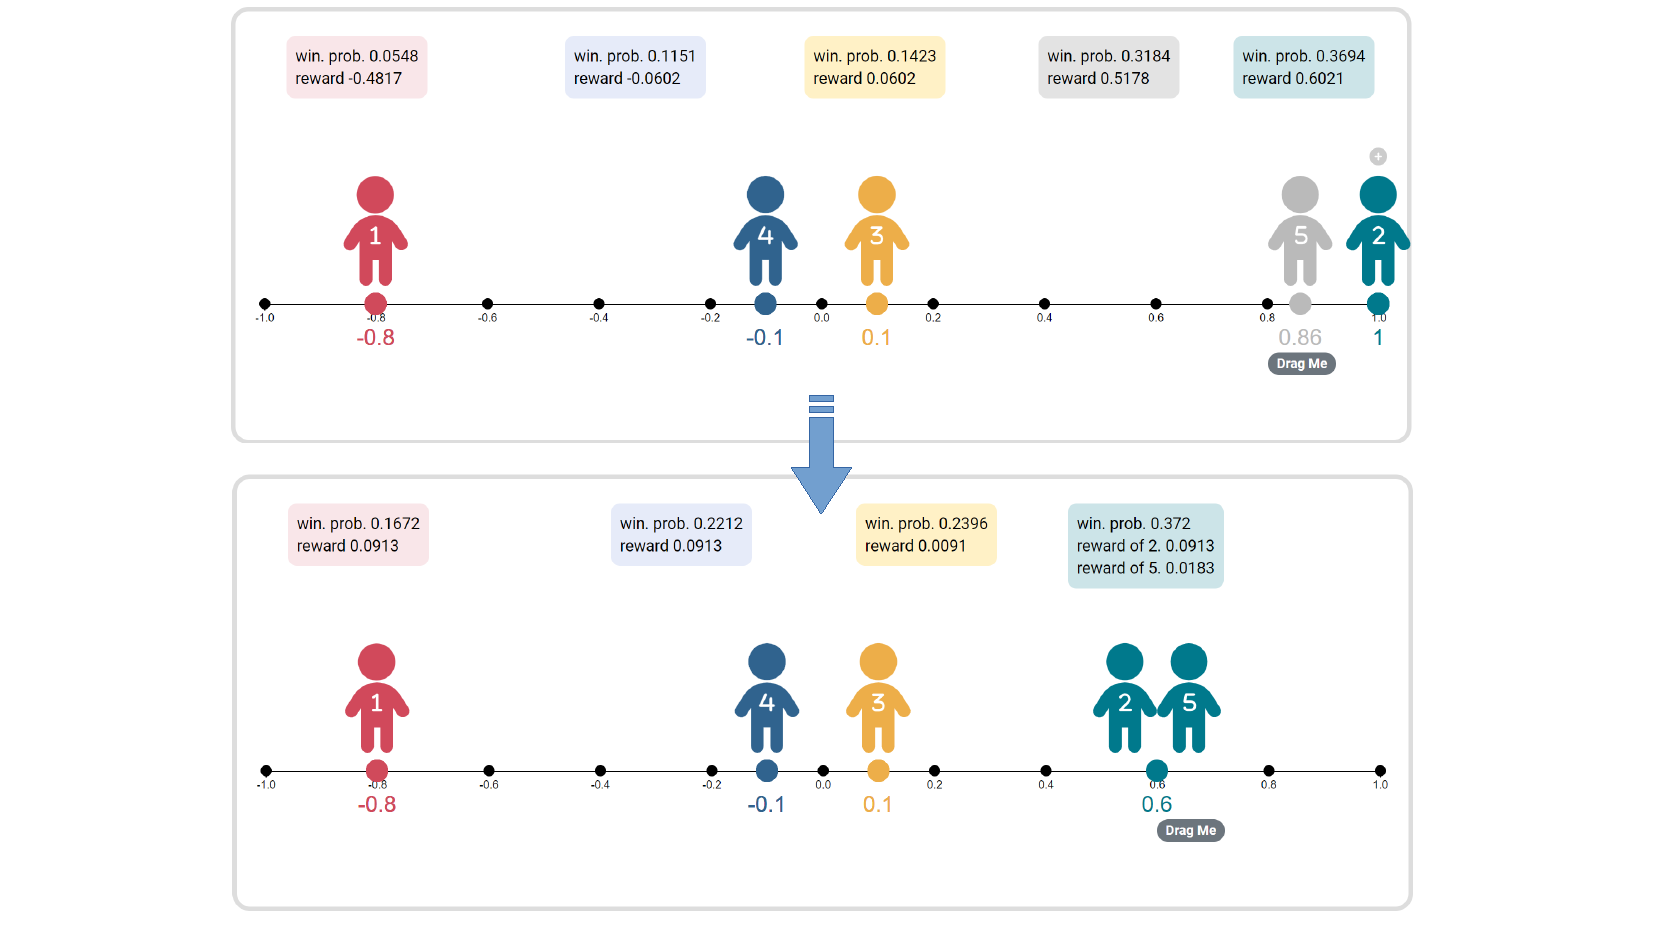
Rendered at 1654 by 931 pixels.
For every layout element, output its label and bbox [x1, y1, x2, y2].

text_box [791, 417, 852, 514]
text_box [809, 406, 834, 413]
picture [232, 472, 1414, 914]
picture [230, 5, 1412, 443]
text_box [809, 395, 834, 402]
